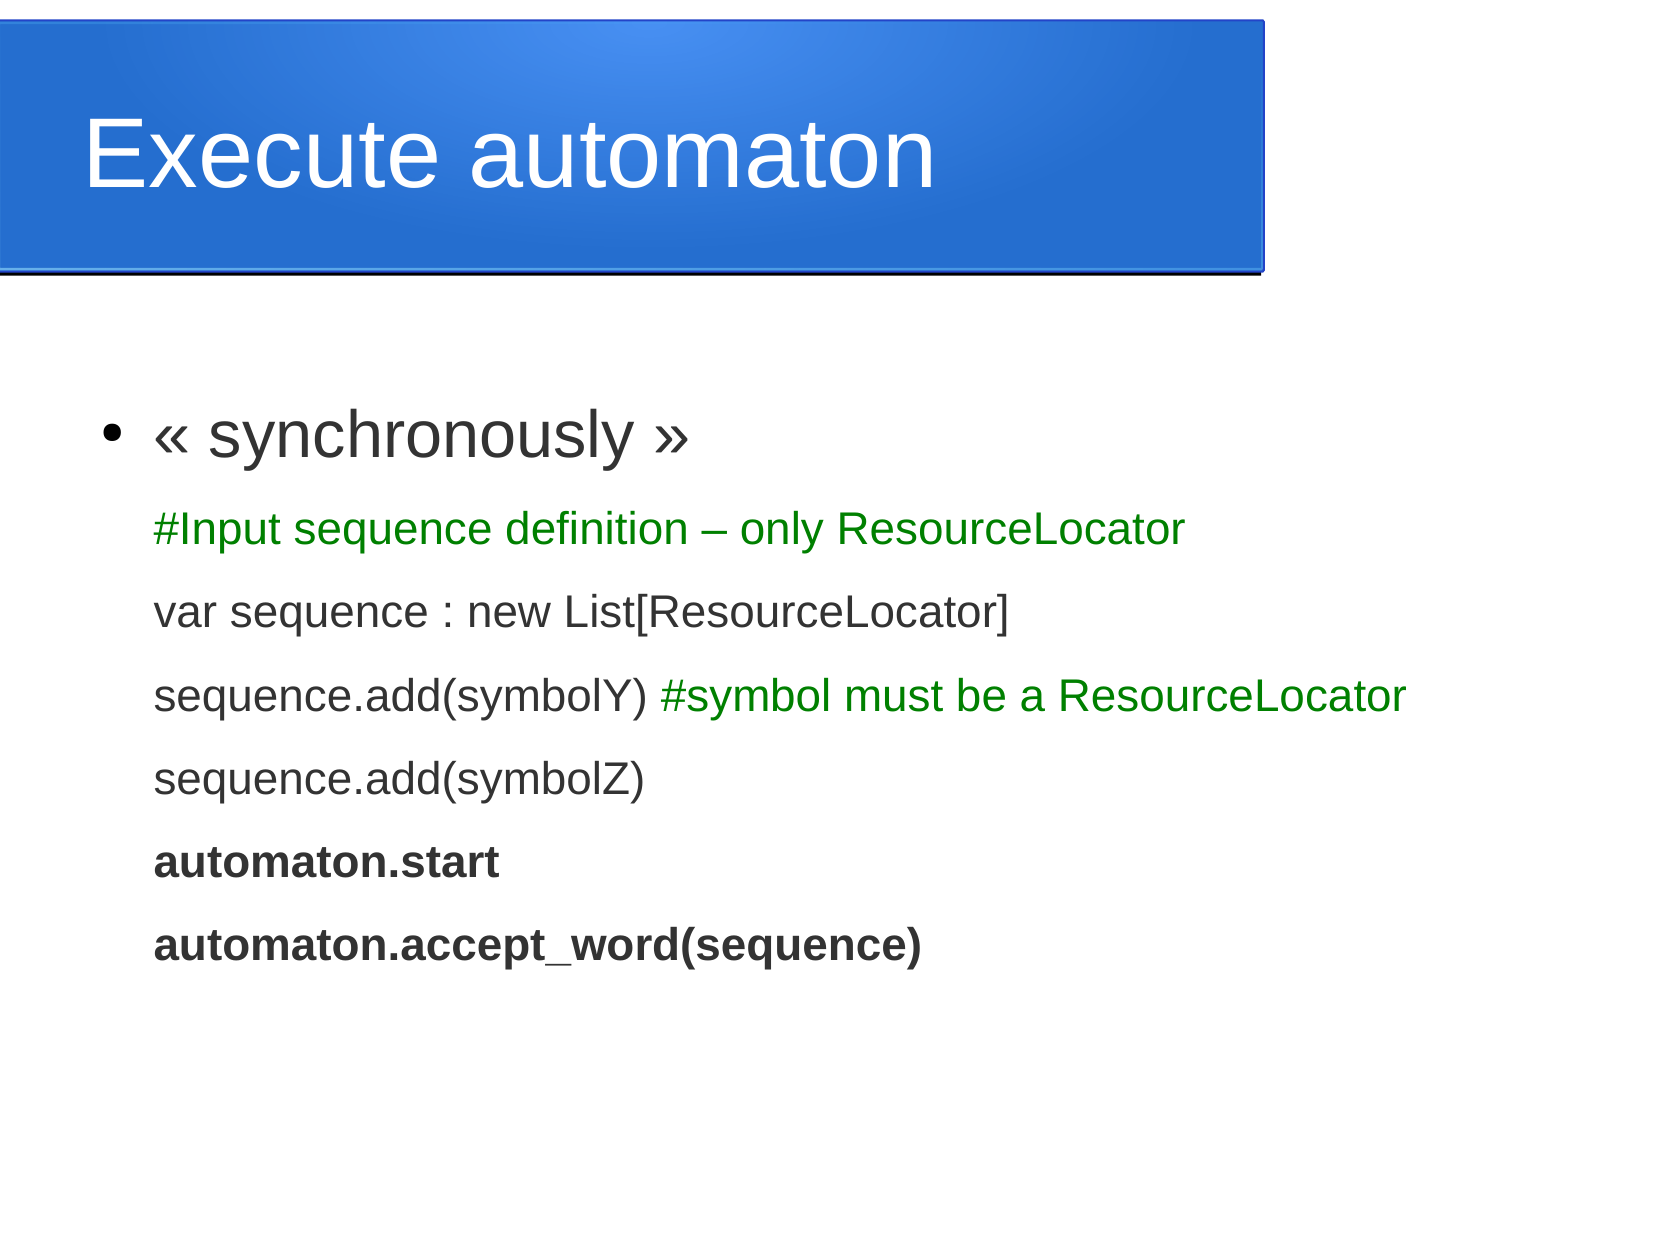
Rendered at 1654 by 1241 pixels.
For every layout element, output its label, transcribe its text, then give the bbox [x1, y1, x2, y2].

title Execute automaton [82, 49, 1250, 257]
list « synchronously » #Input sequence definition – only ResourceLocator var sequence : new List[ResourceLocator] sequence.add(symbolY) #symbol must be a ResourceLocator sequence.add(symbolZ) automaton.start automaton.accept_word(sequence) [82, 290, 1538, 1010]
